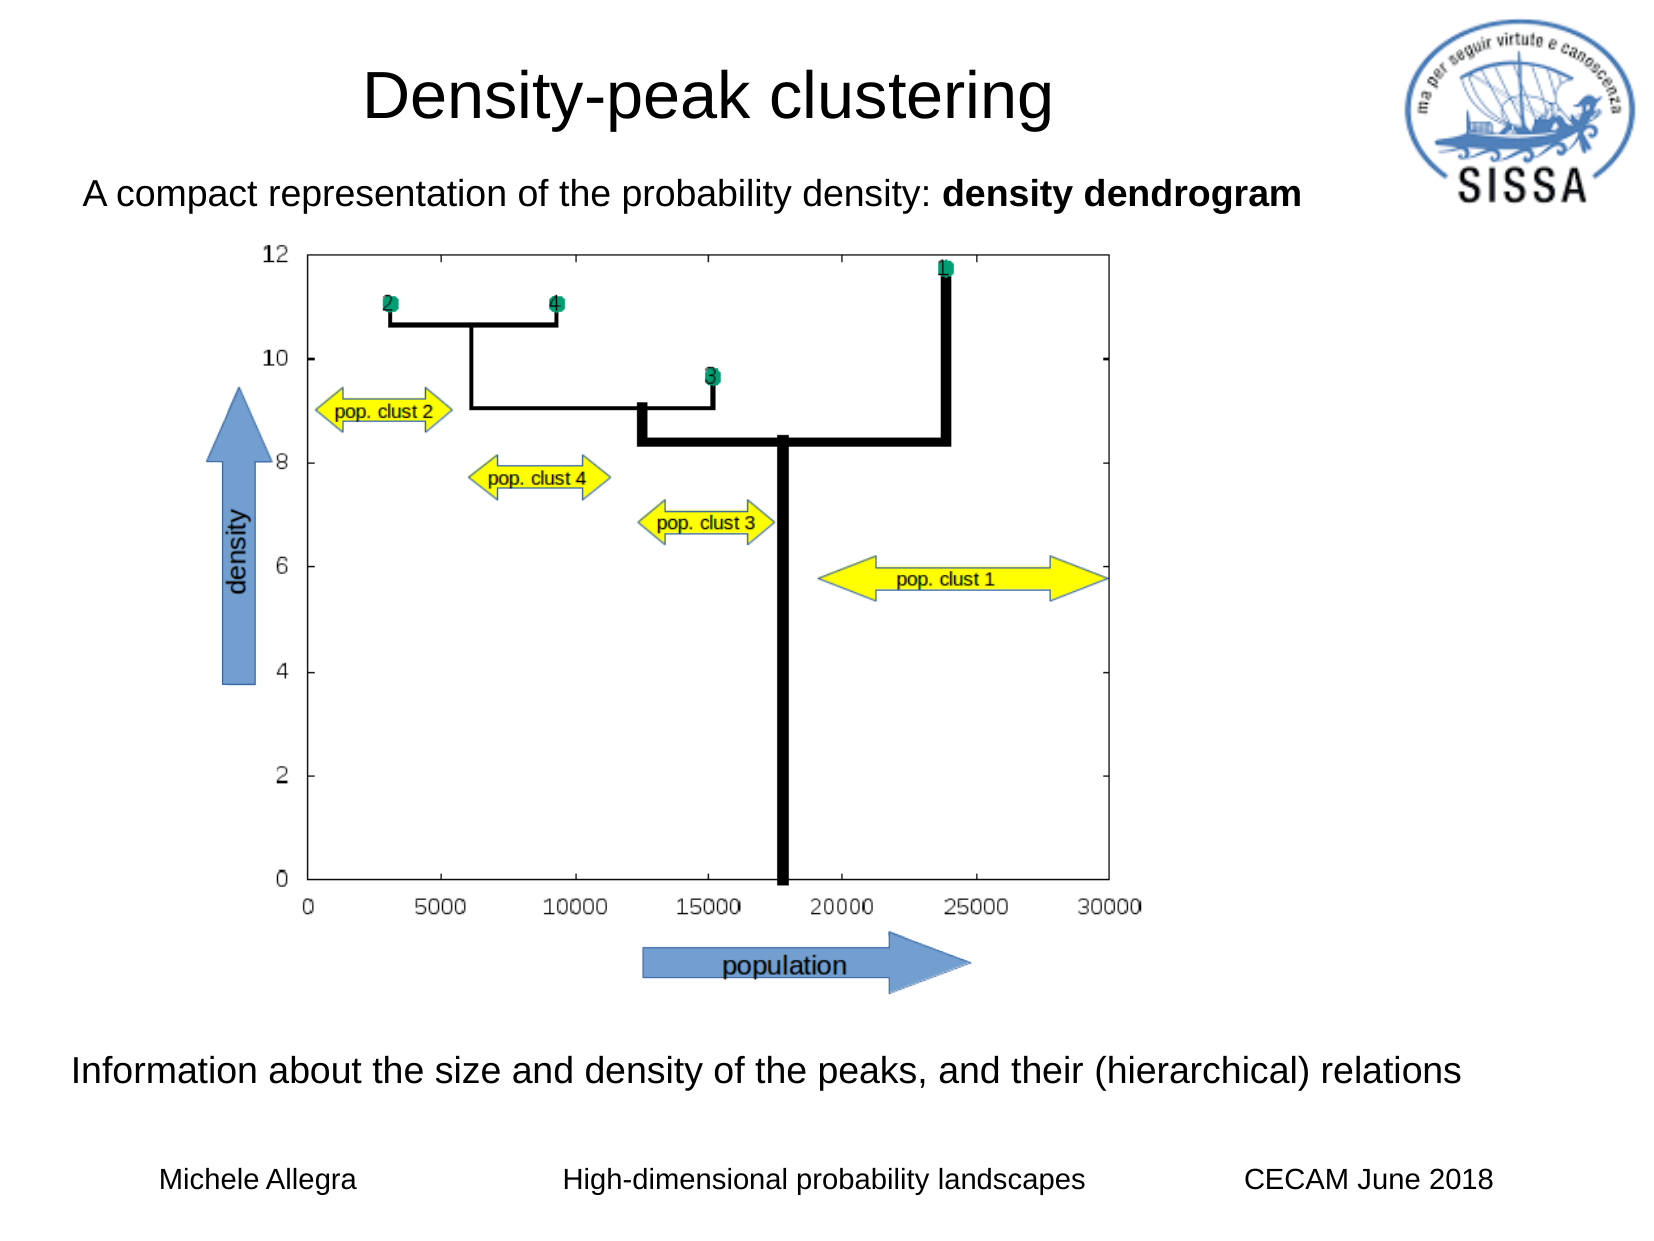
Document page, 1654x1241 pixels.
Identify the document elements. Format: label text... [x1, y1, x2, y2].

title Density-peak clustering [82, 44, 1335, 147]
picture [184, 168, 1233, 1010]
text_box Information about the size and density of the peaks, and their (hierarchical) relations [70, 1018, 1560, 1123]
subtitle A compact representation of the probability density: density dendrogram [82, 162, 1571, 266]
title Michele Allegra High-dimensional probability landscapes CECAM June 2018 [82, 1141, 1571, 1217]
picture [1391, 16, 1652, 207]
